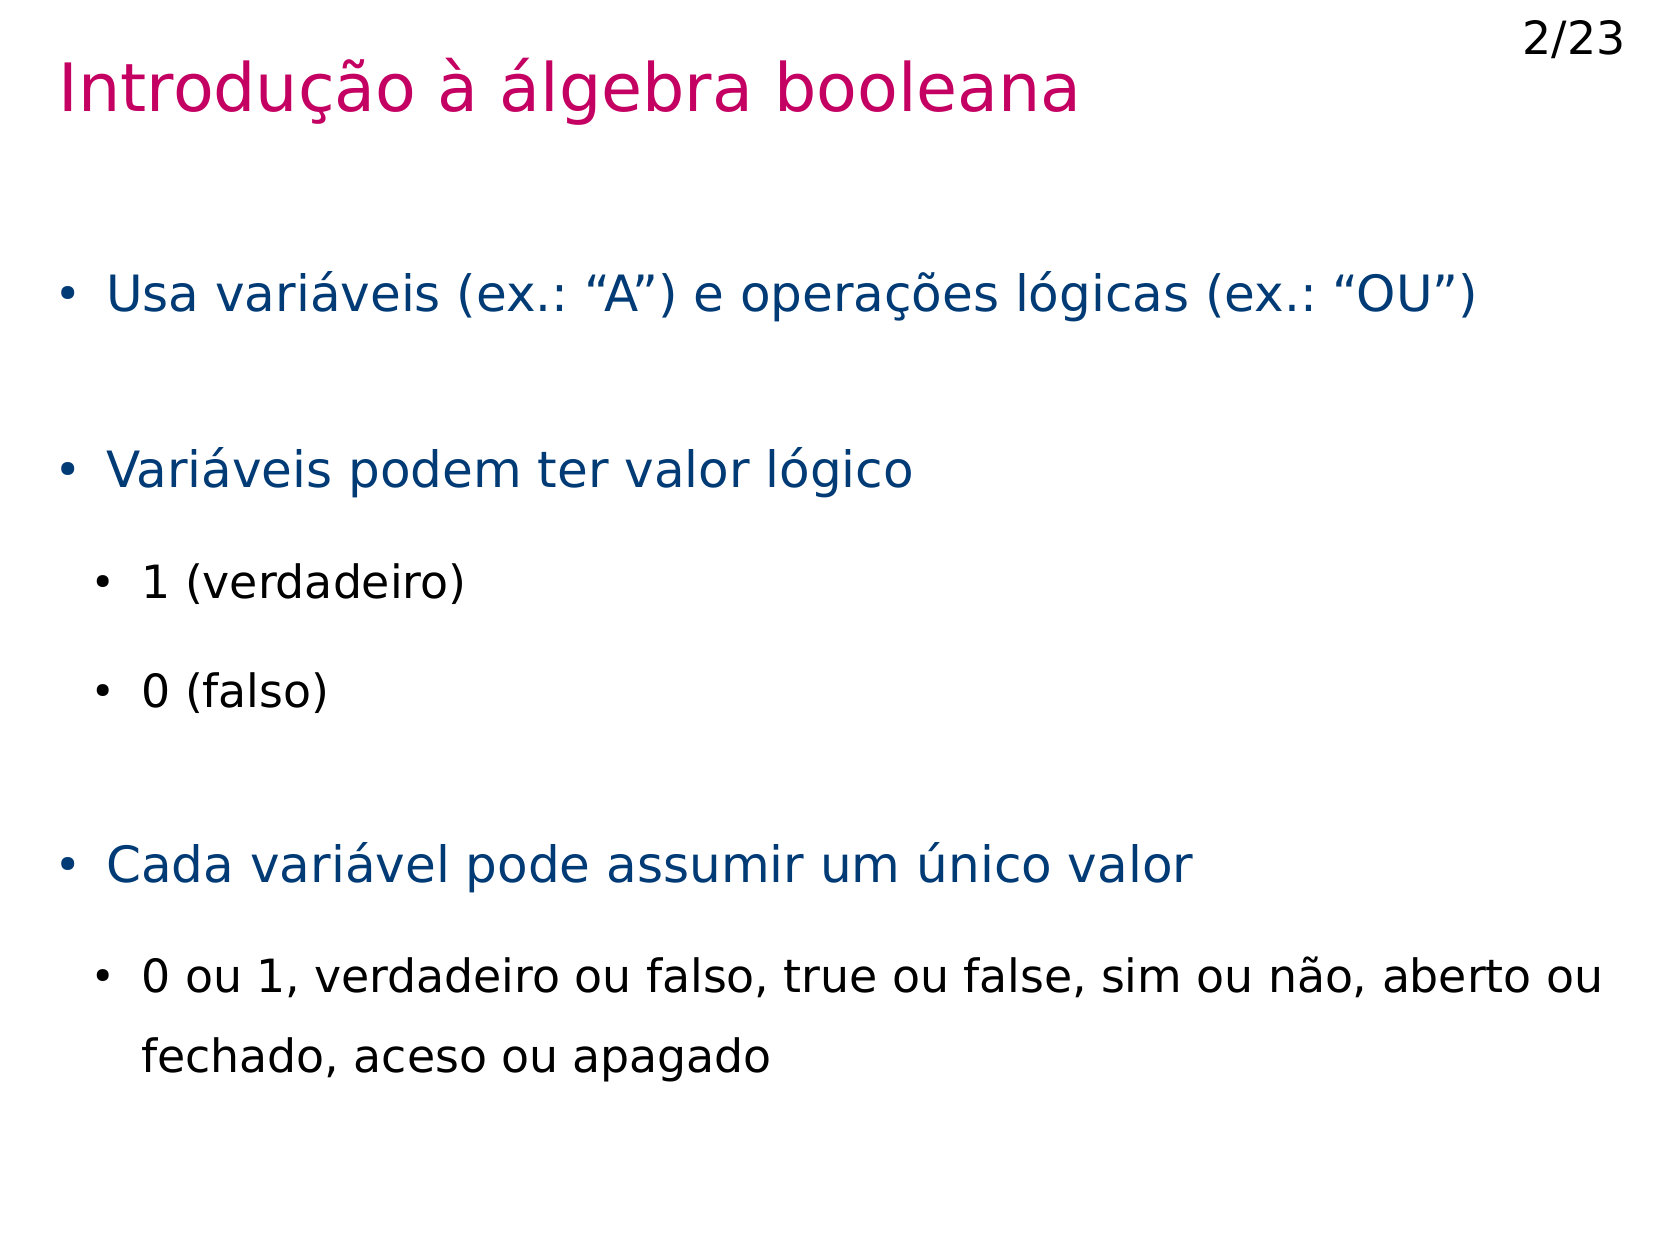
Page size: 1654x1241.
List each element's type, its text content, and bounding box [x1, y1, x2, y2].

title Introdução à álgebra booleana [59, 29, 1625, 148]
list Usa variáveis (ex.: “A”) e operações lógicas (ex.: “OU”) Variáveis podem ter valor lógico 1 (verdadeiro) 0 (falso) Cada variável pode assumir um único valor 0 ou 1, verdadeiro ou falso, true ou false, sim ou não, aberto ou fechado, aceso ou apagado [59, 236, 1625, 1211]
